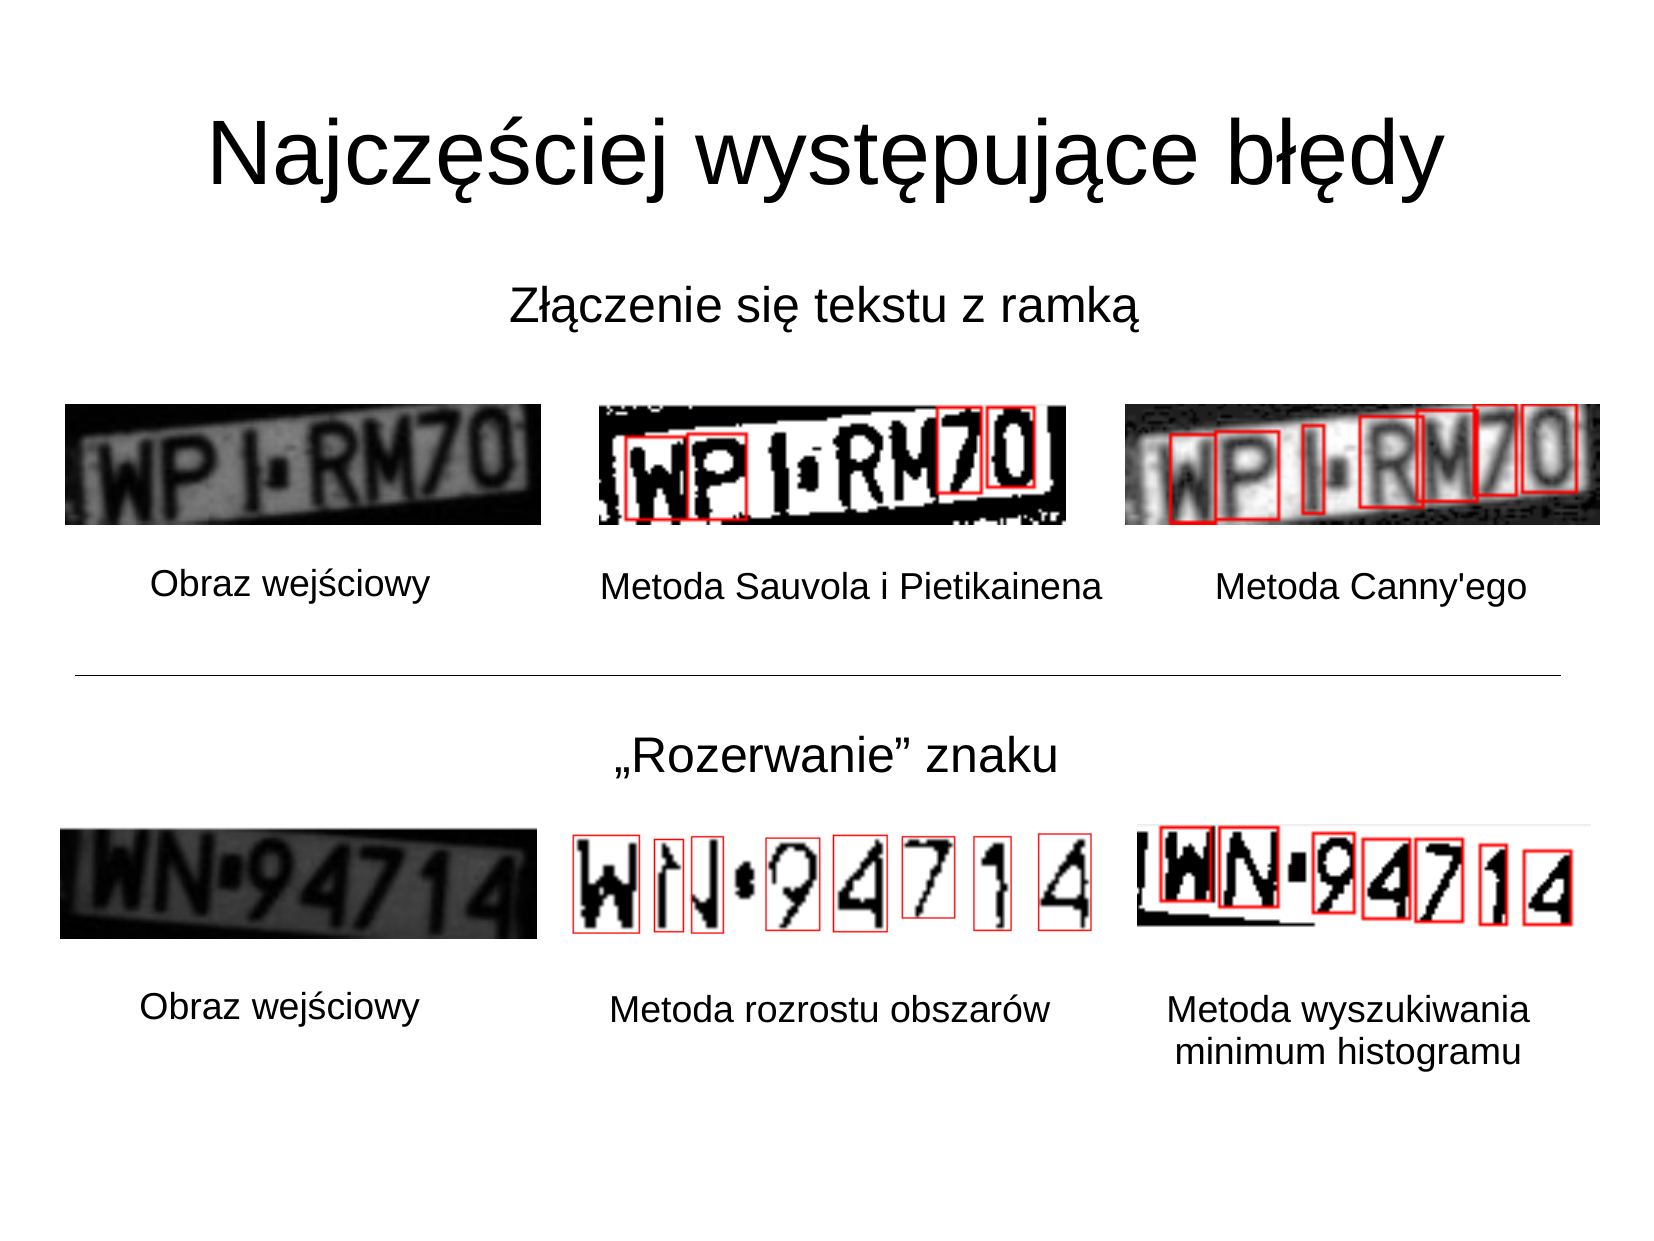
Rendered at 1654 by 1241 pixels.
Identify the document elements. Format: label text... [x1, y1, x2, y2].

text_box Metoda rozrostu obszarów [594, 981, 1066, 1039]
text_box Obraz wejściowy [124, 978, 436, 1035]
picture [1125, 404, 1600, 526]
text_box Metoda Canny'ego [1200, 558, 1543, 616]
text_box „Rozerwanie” znaku [600, 720, 1074, 792]
text_box Złączenie się tekstu z ramką [494, 270, 1156, 342]
picture [570, 828, 1096, 946]
picture [65, 404, 541, 526]
text_box Obraz wejściowy [135, 555, 446, 612]
text_box Metoda Sauvola i Pietikainena [585, 558, 1118, 616]
picture [1137, 824, 1591, 931]
picture [599, 404, 1066, 526]
title Najczęściej występujące błędy [82, 49, 1571, 257]
text_box Metoda wyszukiwania minimum histogramu [1151, 981, 1546, 1081]
picture [60, 827, 537, 939]
